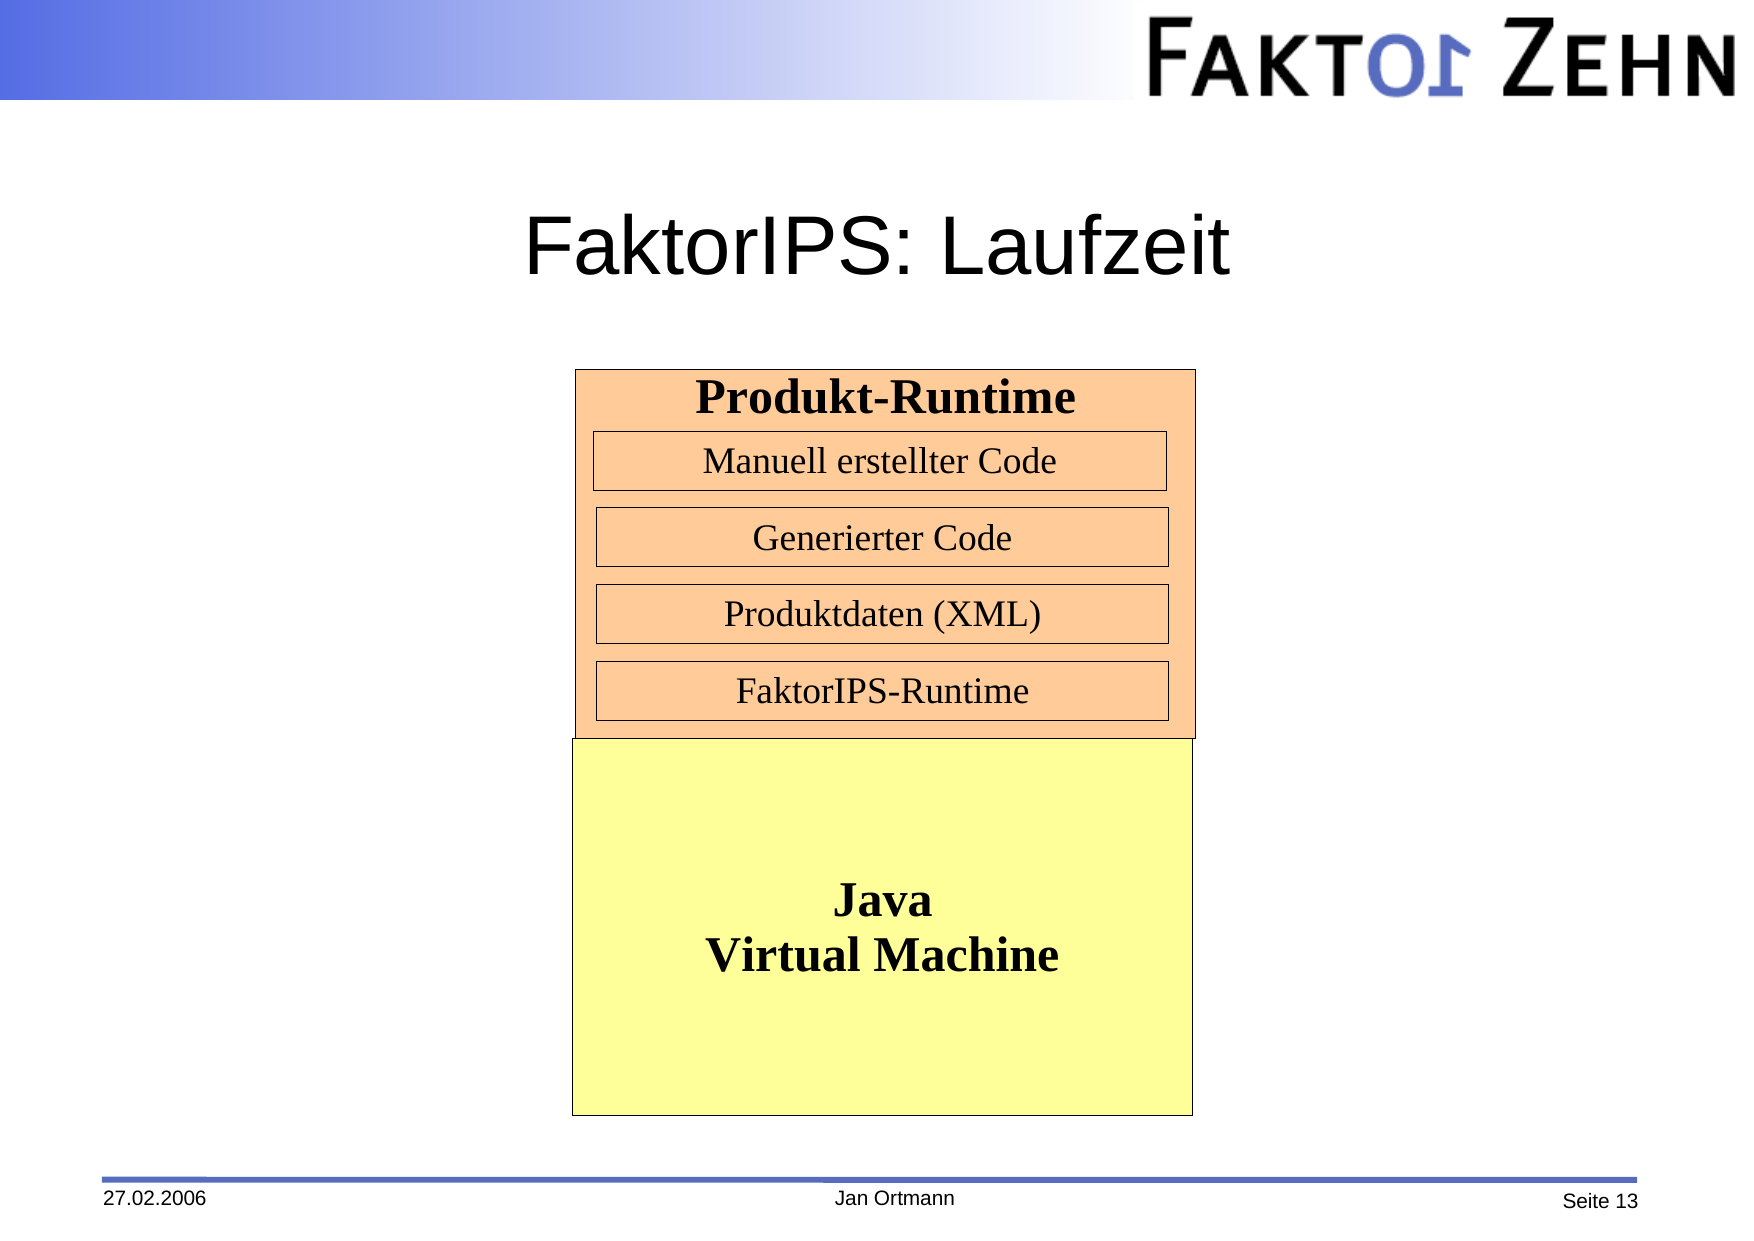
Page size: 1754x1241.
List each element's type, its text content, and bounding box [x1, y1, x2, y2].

text_box Produkt-Runtime [575, 369, 1196, 739]
title FaktorIPS: Laufzeit [179, 142, 1576, 349]
picture [1133, 2, 1749, 105]
text_box Java Virtual Machine [572, 738, 1193, 1116]
text_box FaktorIPS-Runtime [596, 661, 1169, 721]
text_box Generierter Code [596, 507, 1169, 567]
text_box Manuell erstellter Code [593, 431, 1167, 491]
text_box Produktdaten (XML) [596, 584, 1169, 644]
